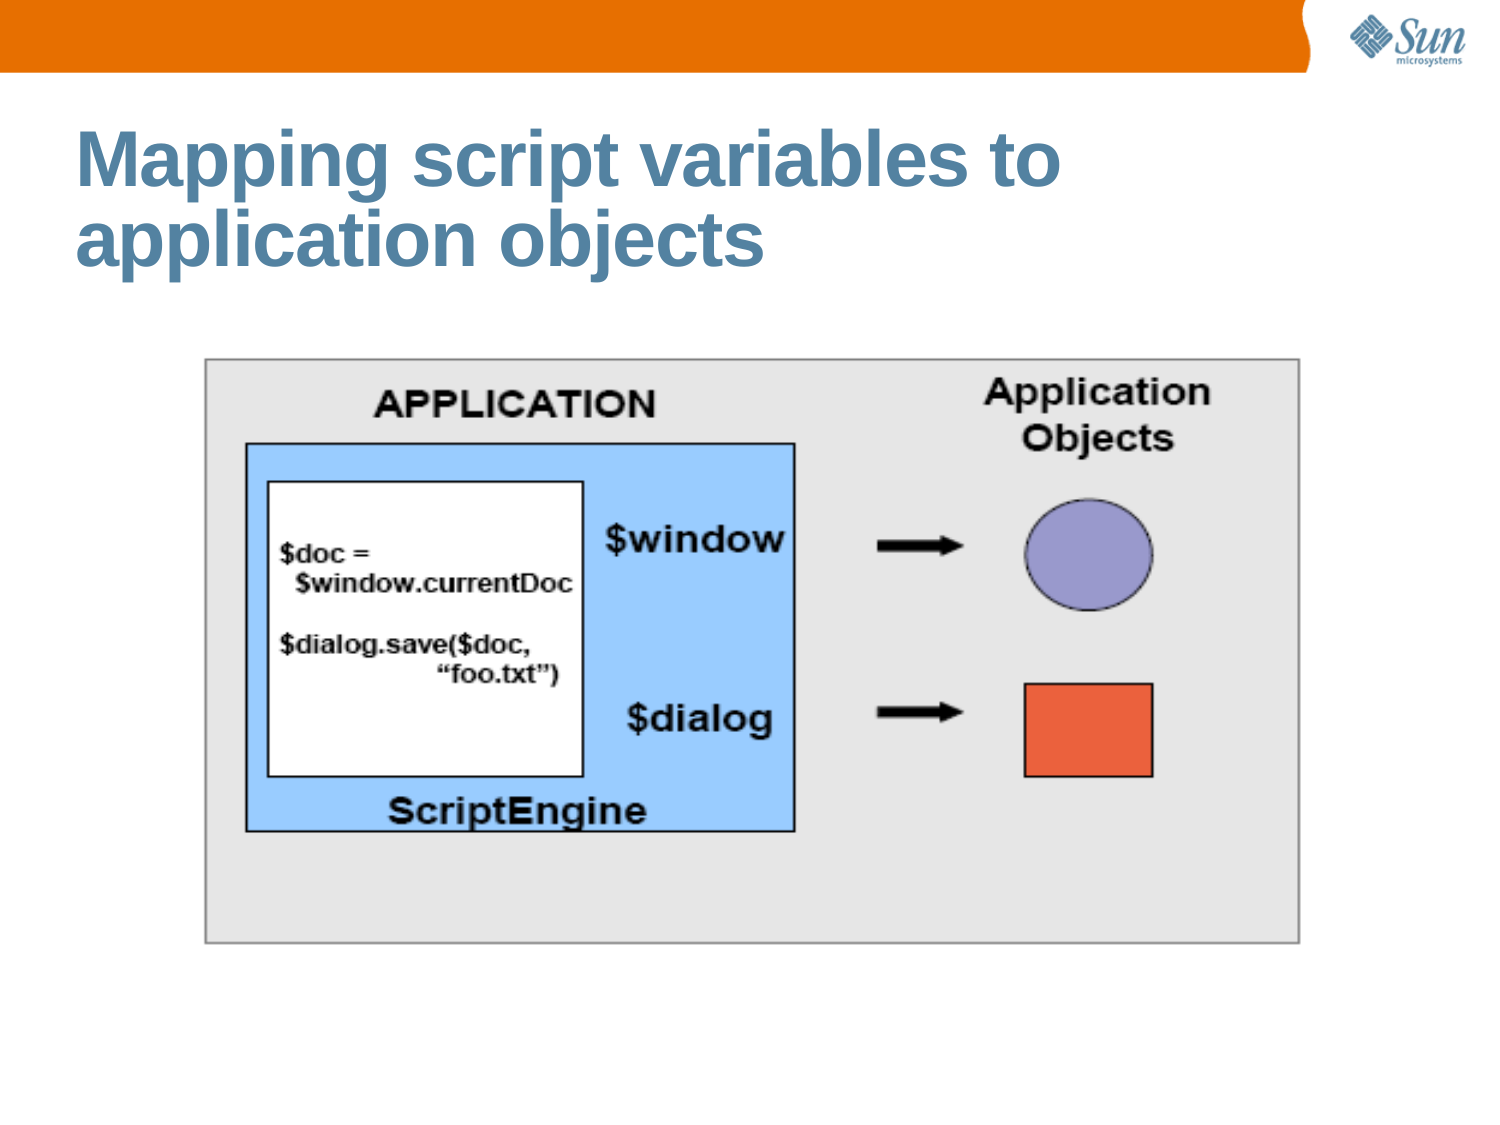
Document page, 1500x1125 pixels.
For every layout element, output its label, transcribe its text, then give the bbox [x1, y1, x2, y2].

title Mapping script variables to application objects [75, 122, 1438, 292]
picture [37, 300, 1481, 1109]
picture [0, 0, 1500, 75]
